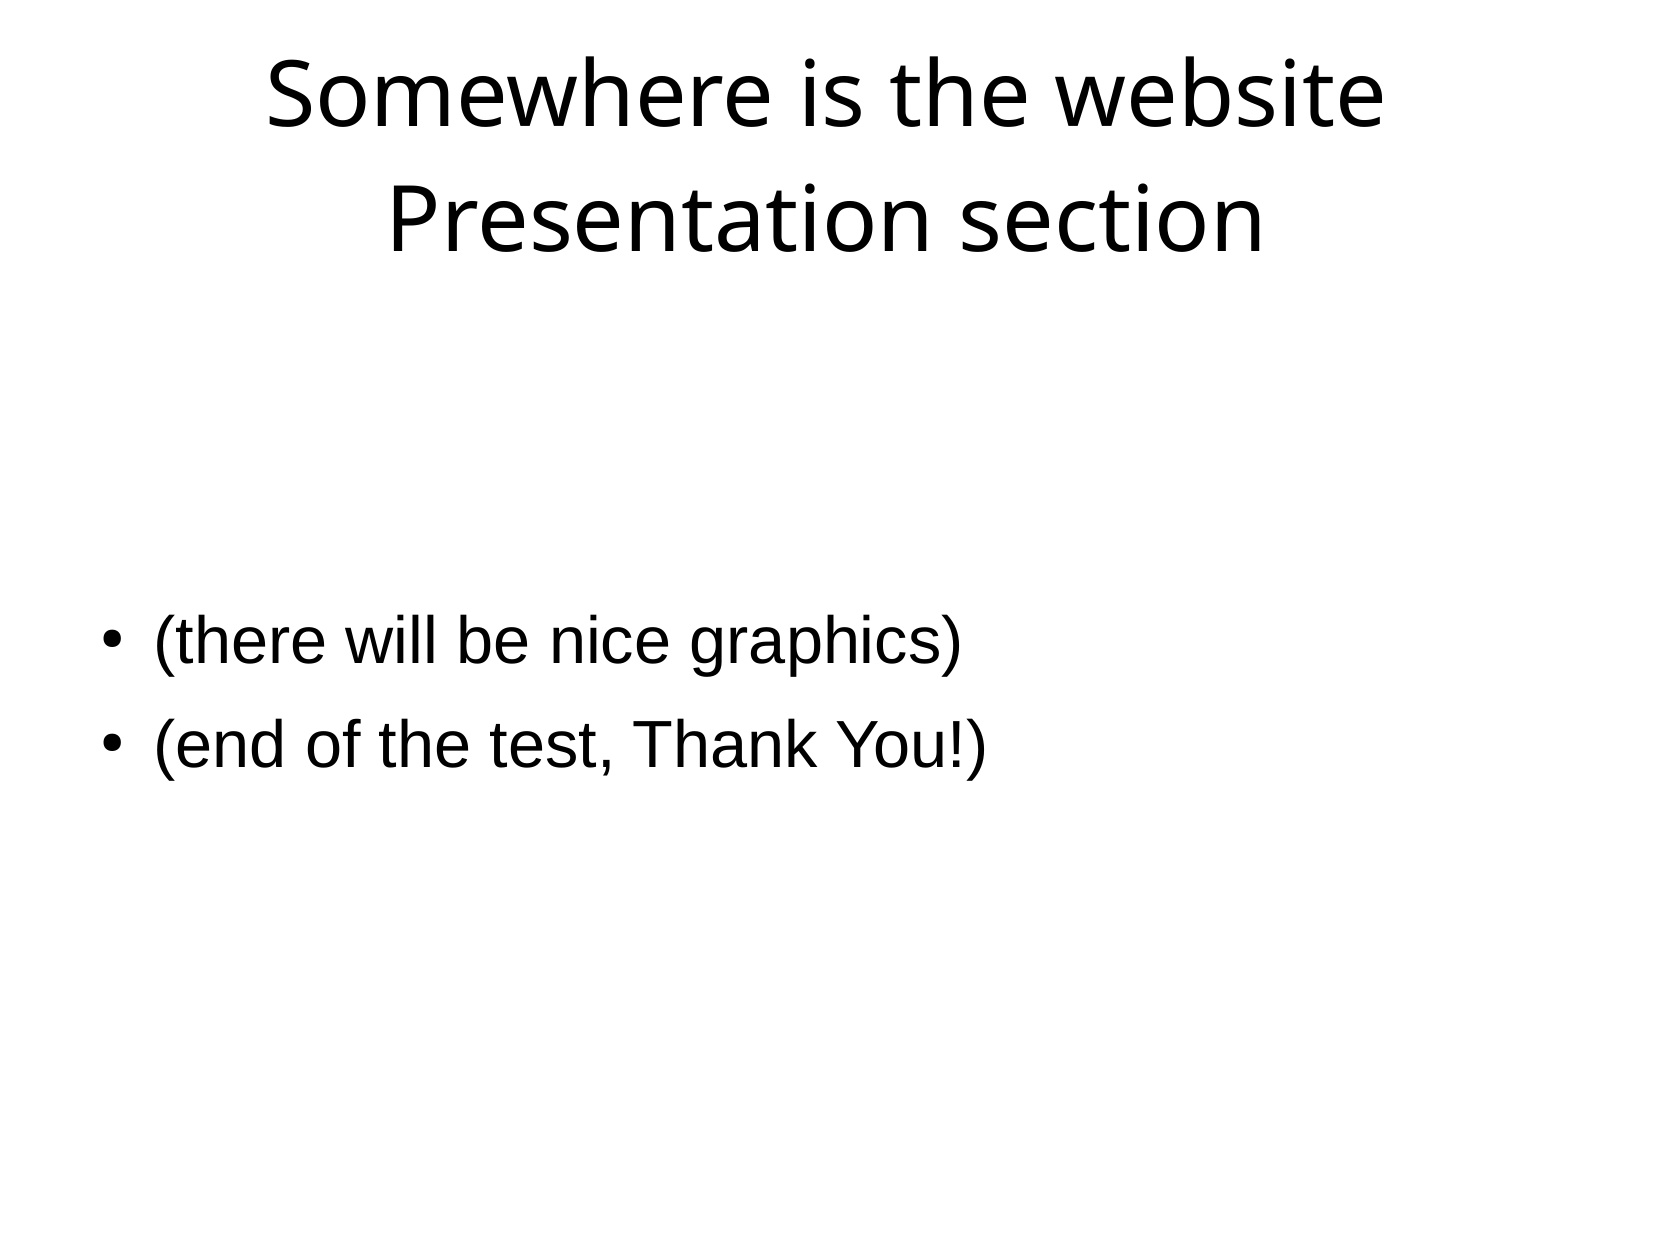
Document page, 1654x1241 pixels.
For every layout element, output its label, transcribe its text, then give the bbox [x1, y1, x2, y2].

list (there will be nice graphics) (end of the test, Thank You!) [82, 290, 1538, 1010]
title Somewhere is the website Presentation section [82, 37, 1571, 269]
